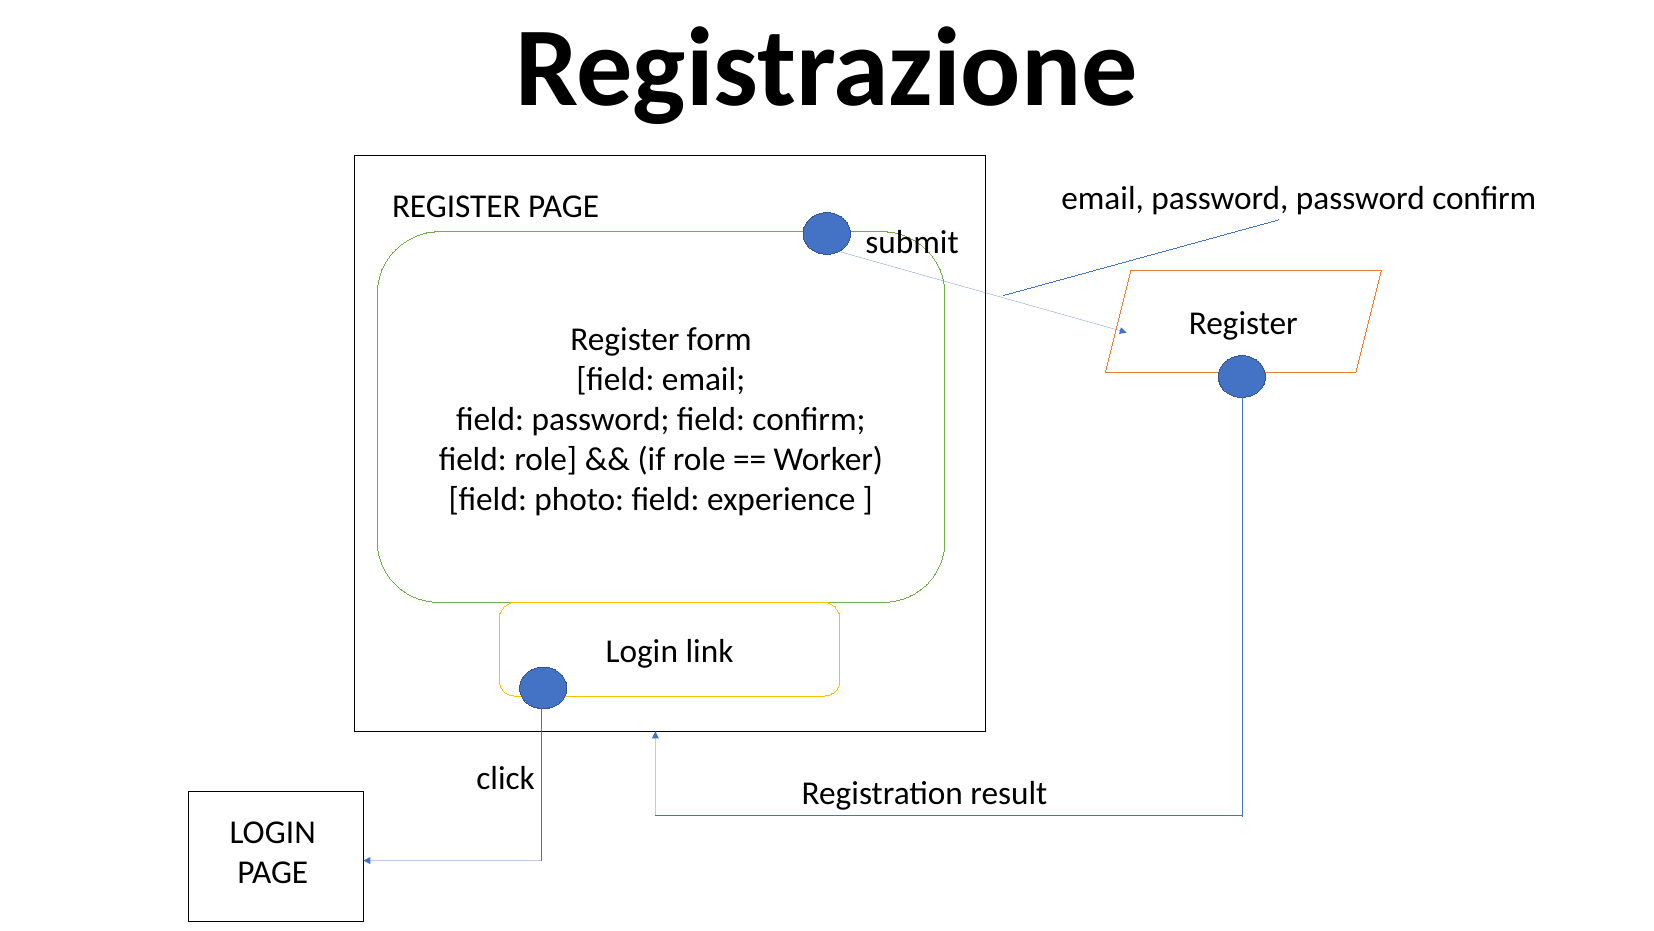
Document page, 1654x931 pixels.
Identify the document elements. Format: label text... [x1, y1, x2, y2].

text_box Register [1105, 270, 1382, 373]
text_box Registration result [786, 764, 1063, 819]
text_box click [461, 749, 550, 804]
text_box [354, 155, 986, 732]
text_box REGISTER PAGE [377, 177, 615, 232]
text_box LOGIN PAGE [214, 803, 331, 898]
text_box [188, 791, 364, 922]
text_box email, password, password confirm [1046, 168, 1552, 224]
text_box submit [850, 212, 974, 268]
text_box [1218, 355, 1266, 398]
title Registrazione [82, 0, 1571, 156]
text_box Register form [field: email; field: password; field: confirm; field: role] && (if role == Worker) [field: photo: field: experience ] [377, 231, 945, 603]
text_box Login link [499, 602, 840, 697]
